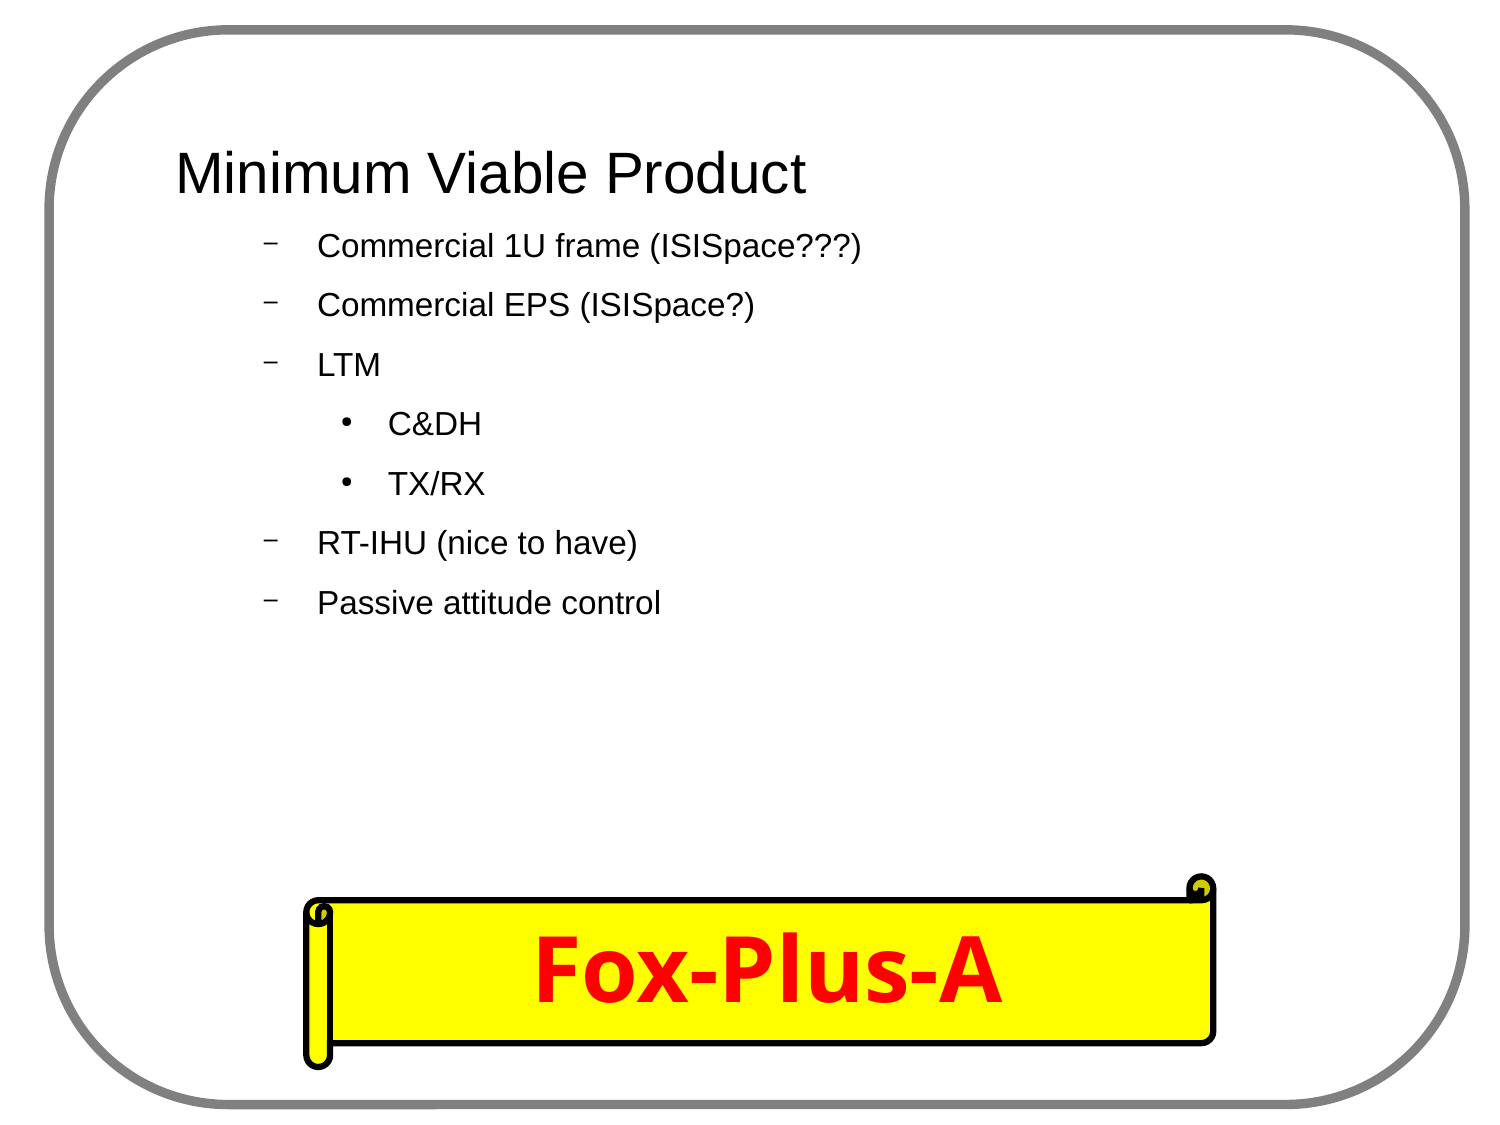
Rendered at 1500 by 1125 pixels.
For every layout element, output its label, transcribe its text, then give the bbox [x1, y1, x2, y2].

text_box Fox-Plus-A [260, 903, 1273, 1028]
text_box [306, 1028, 1214, 1068]
text_box Minimum Viable Product Commercial 1U frame (ISISpace???) Commercial EPS (ISISpace?) LTM C&DH TX/RX RT-IHU (nice to have) Passive attitude control [160, 127, 1360, 629]
text_box [310, 876, 1214, 903]
